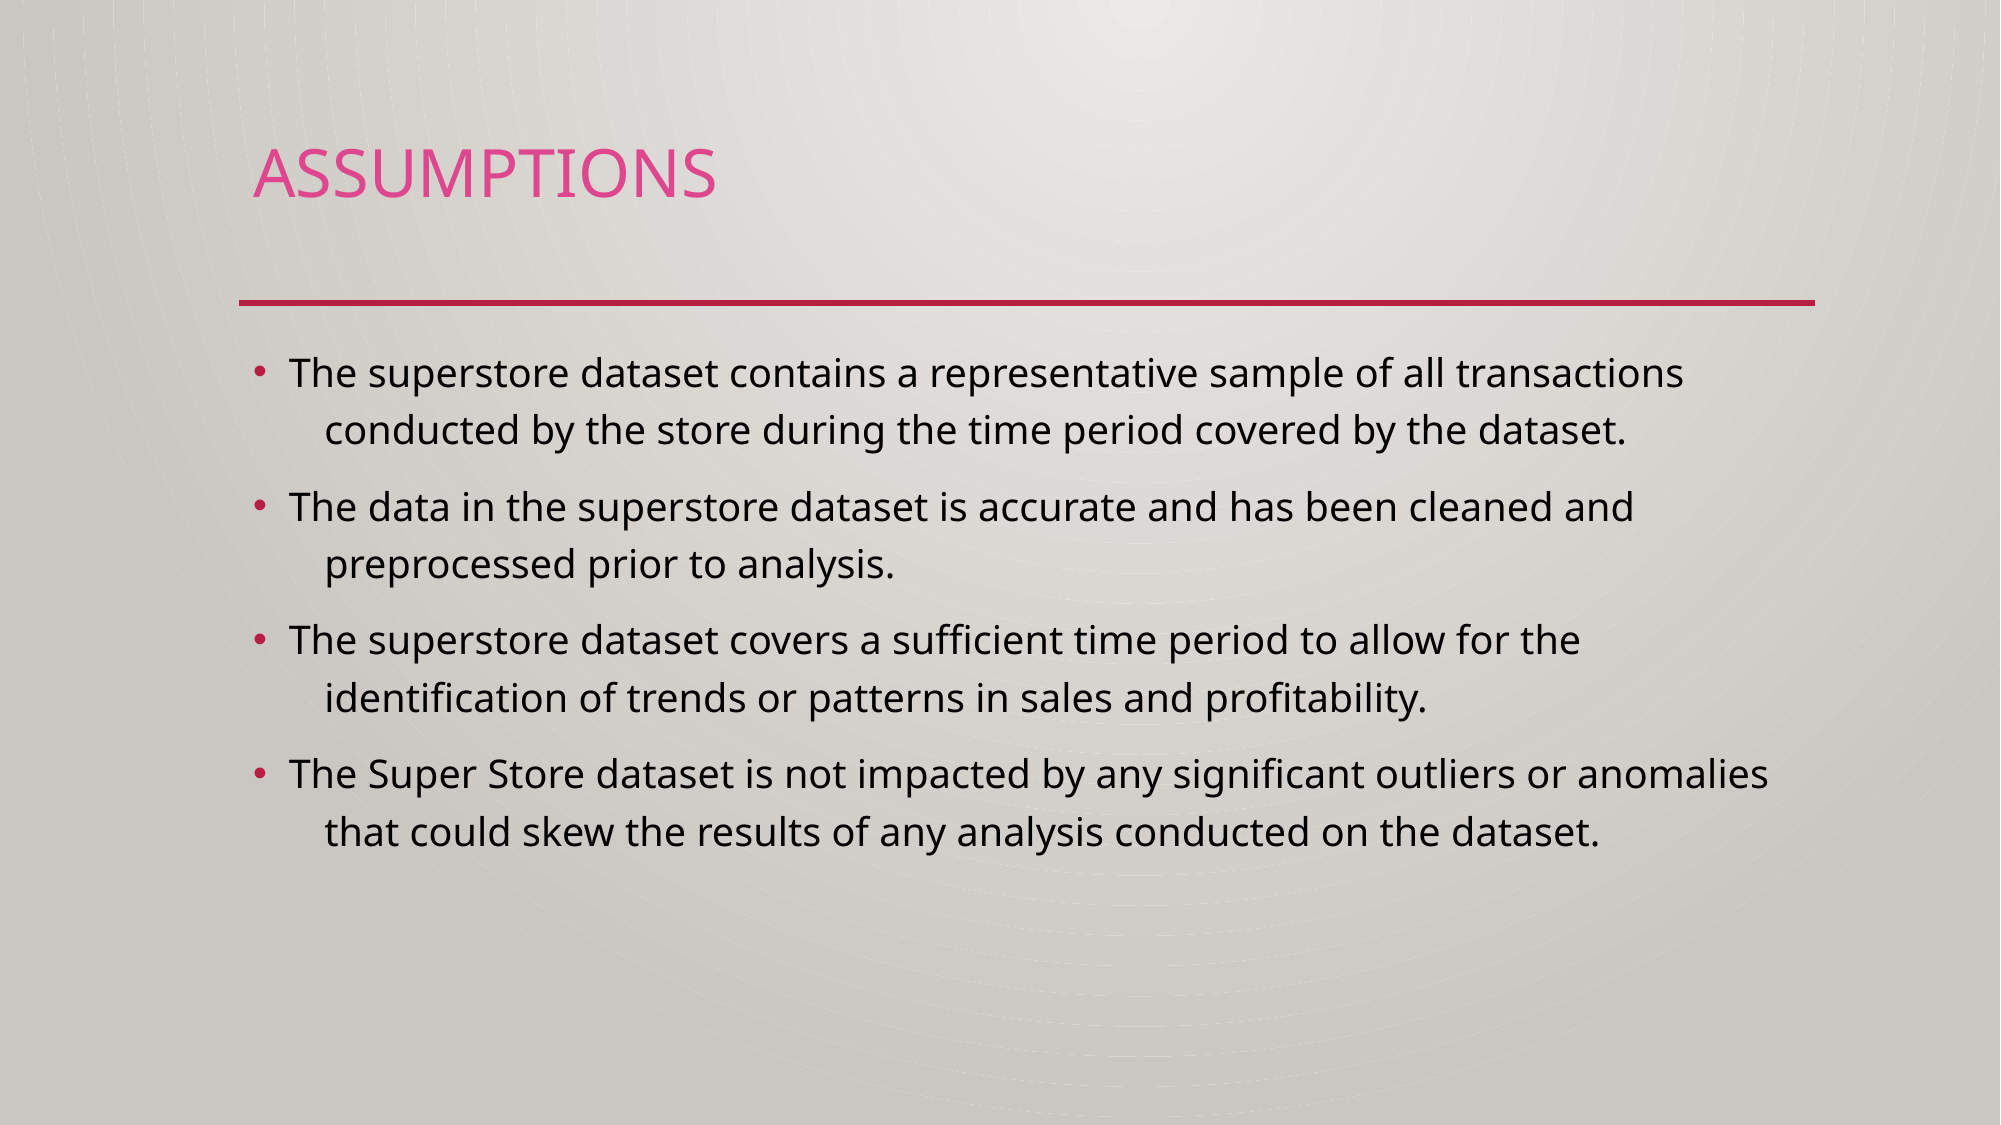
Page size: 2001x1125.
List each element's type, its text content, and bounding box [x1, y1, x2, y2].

title assumptions [238, 131, 1814, 305]
list The superstore dataset contains a representative sample of all transactions conducted by the store during the time period covered by the dataset. The data in the superstore dataset is accurate and has been cleaned and preprocessed prior to analysis. The superstore dataset covers a sufficient time period to allow for the identification of trends or patterns in sales and profitability. The Super Store dataset is not impacted by any significant outliers or anomalies that could skew the results of any analysis conducted on the dataset. [238, 330, 1814, 897]
